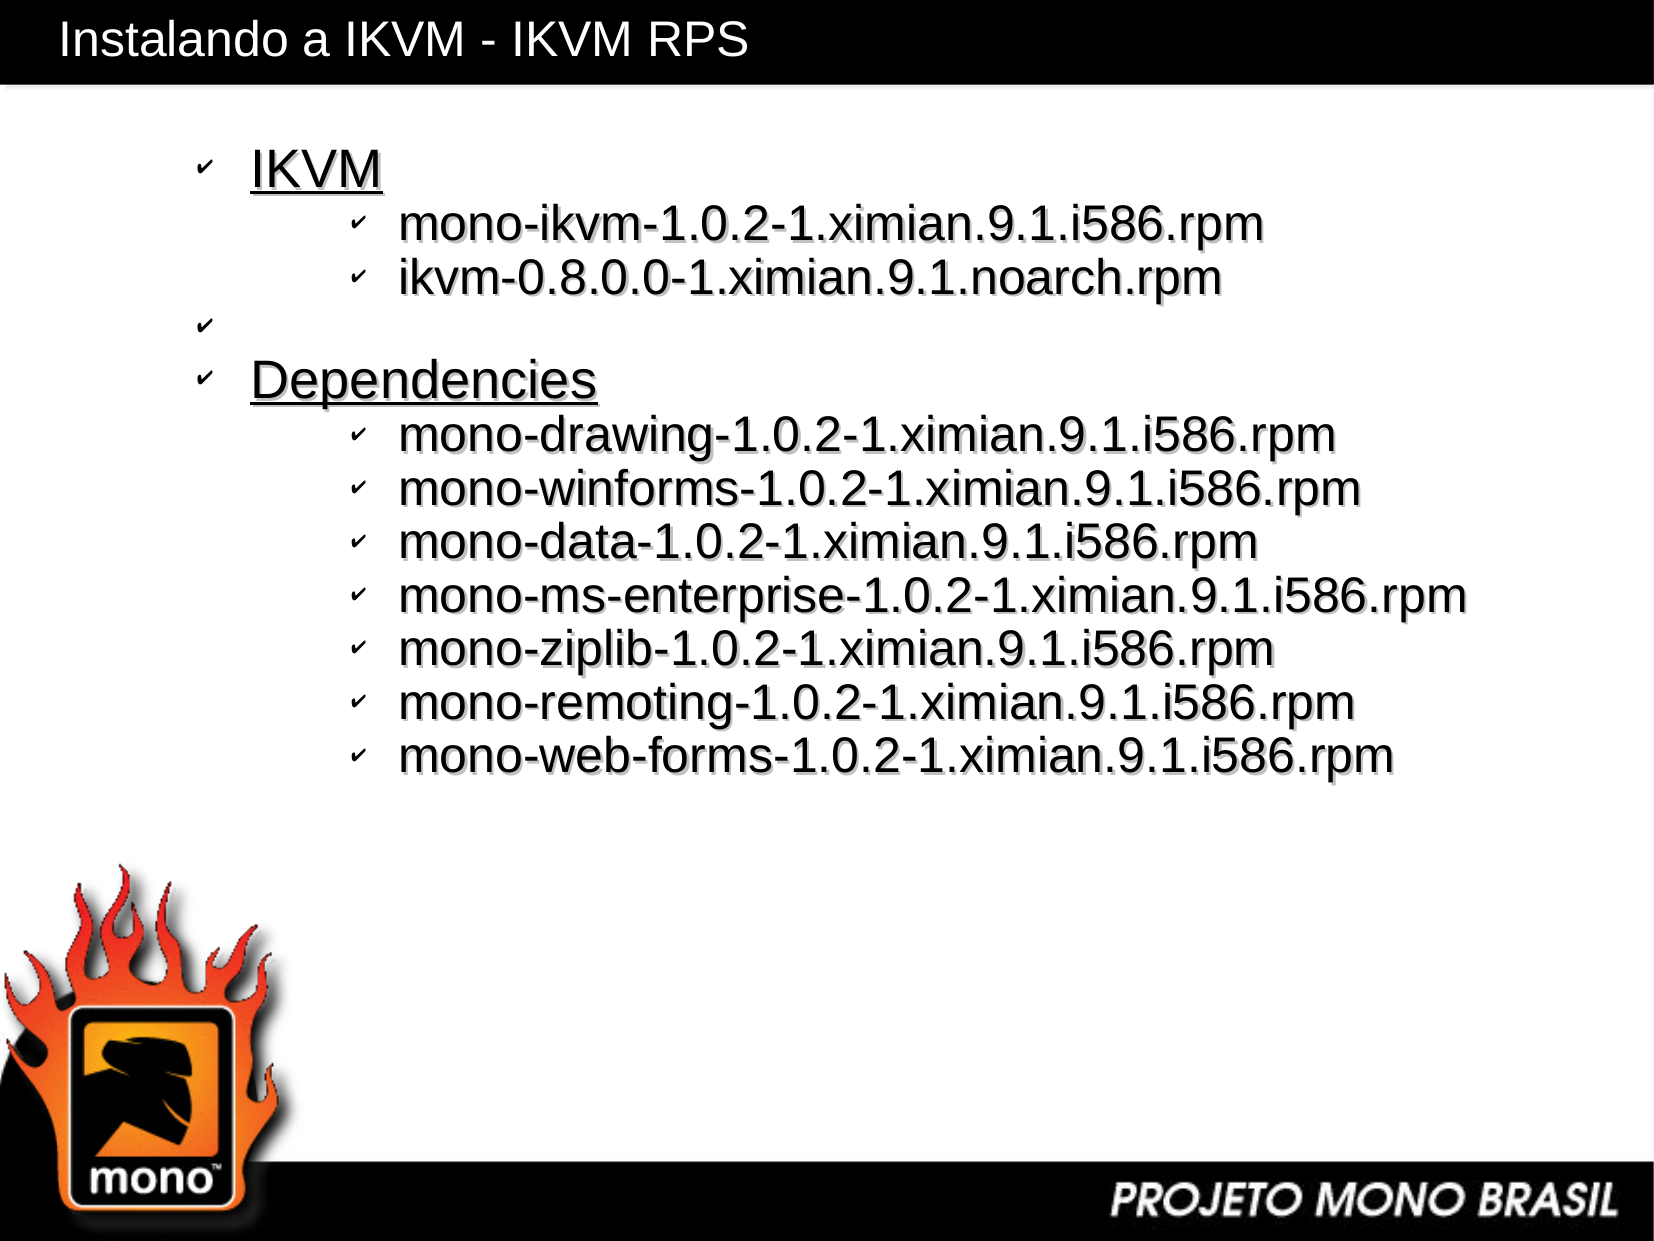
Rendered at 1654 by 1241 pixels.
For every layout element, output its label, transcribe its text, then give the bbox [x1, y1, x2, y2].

list IKVM mono-ikvm-1.0.2-1.ximian.9.1.i586.rpm ikvm-0.8.0.0-1.ximian.9.1.noarch.rpm Dependencies mono-drawing-1.0.2-1.ximian.9.1.i586.rpm mono-winforms-1.0.2-1.ximian.9.1.i586.rpm mono-data-1.0.2-1.ximian.9.1.i586.rpm mono-ms-enterprise-1.0.2-1.ximian.9.1.i586.rpm mono-ziplib-1.0.2-1.ximian.9.1.i586.rpm mono-remoting-1.0.2-1.ximian.9.1.i586.rpm mono-web-forms-1.0.2-1.ximian.9.1.i586.rpm [162, 146, 1575, 868]
title Instalando a IKVM - IKVM RPS [58, 0, 1471, 83]
picture [0, 85, 1654, 1241]
